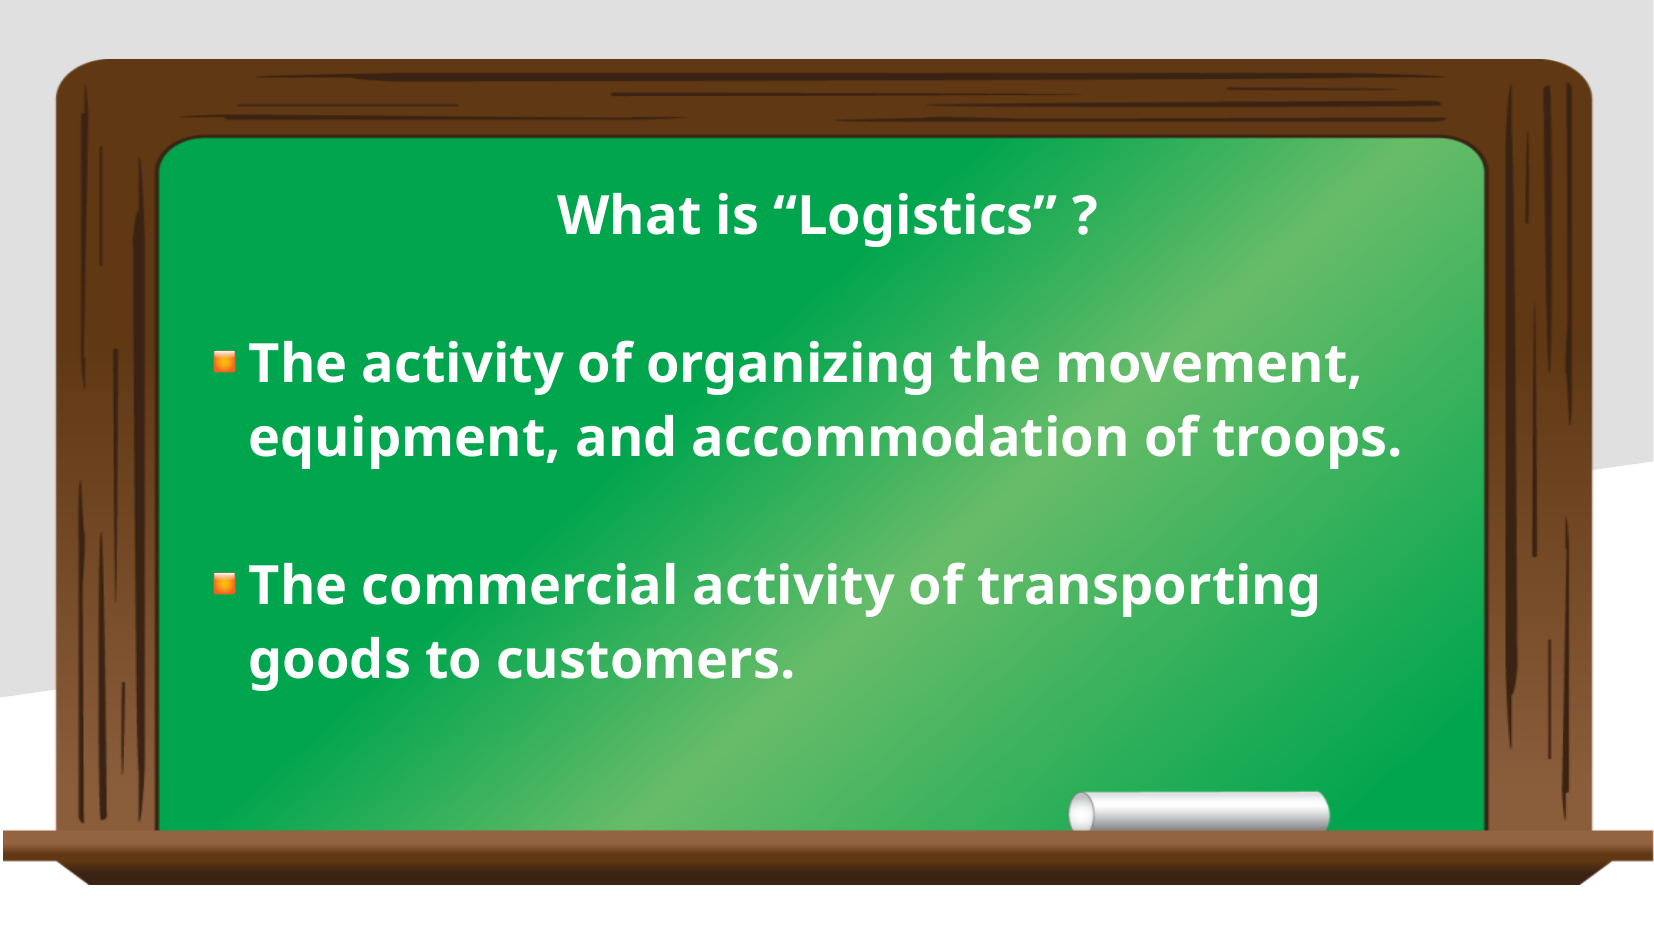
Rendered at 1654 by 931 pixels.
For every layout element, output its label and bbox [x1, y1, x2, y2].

picture [3, 59, 1654, 886]
